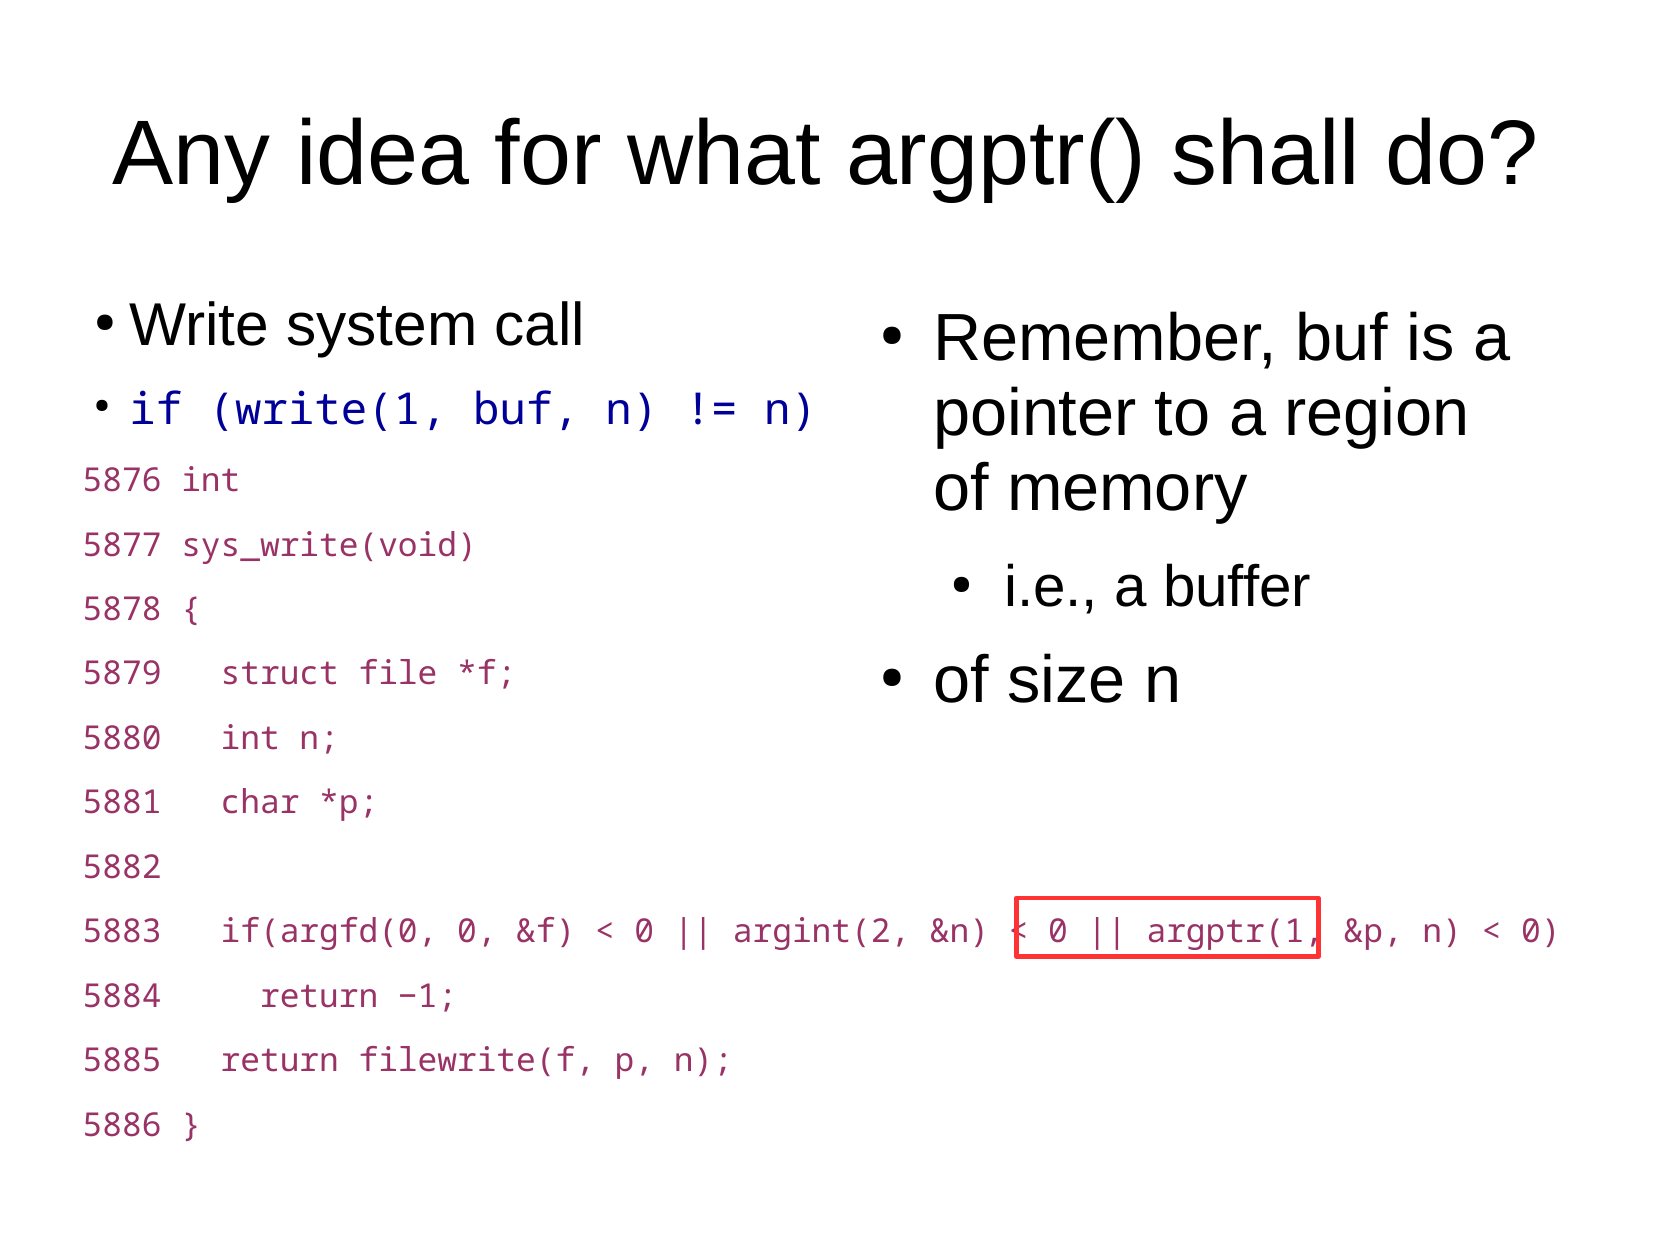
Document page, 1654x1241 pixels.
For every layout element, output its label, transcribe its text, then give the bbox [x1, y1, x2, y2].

list Remember, buf is a pointer to a region of memory i.e., a buffer of size n [862, 300, 1538, 788]
list Write system call if (write(1, buf, n) != n) 5876 int 5877 sys_write(void) 5878 { 5879 struct file *f; 5880 int n; 5881 char *p; 5882 5883 if(argfd(0, 0, &f) < 0 || argint(2, &n) < 0 || argptr(1, &p, n) < 0) 5884 return −1; 5885 return filewrite(f, p, n); 5886 } [82, 290, 1571, 1163]
title Any idea for what argptr() shall do? [82, 49, 1571, 257]
